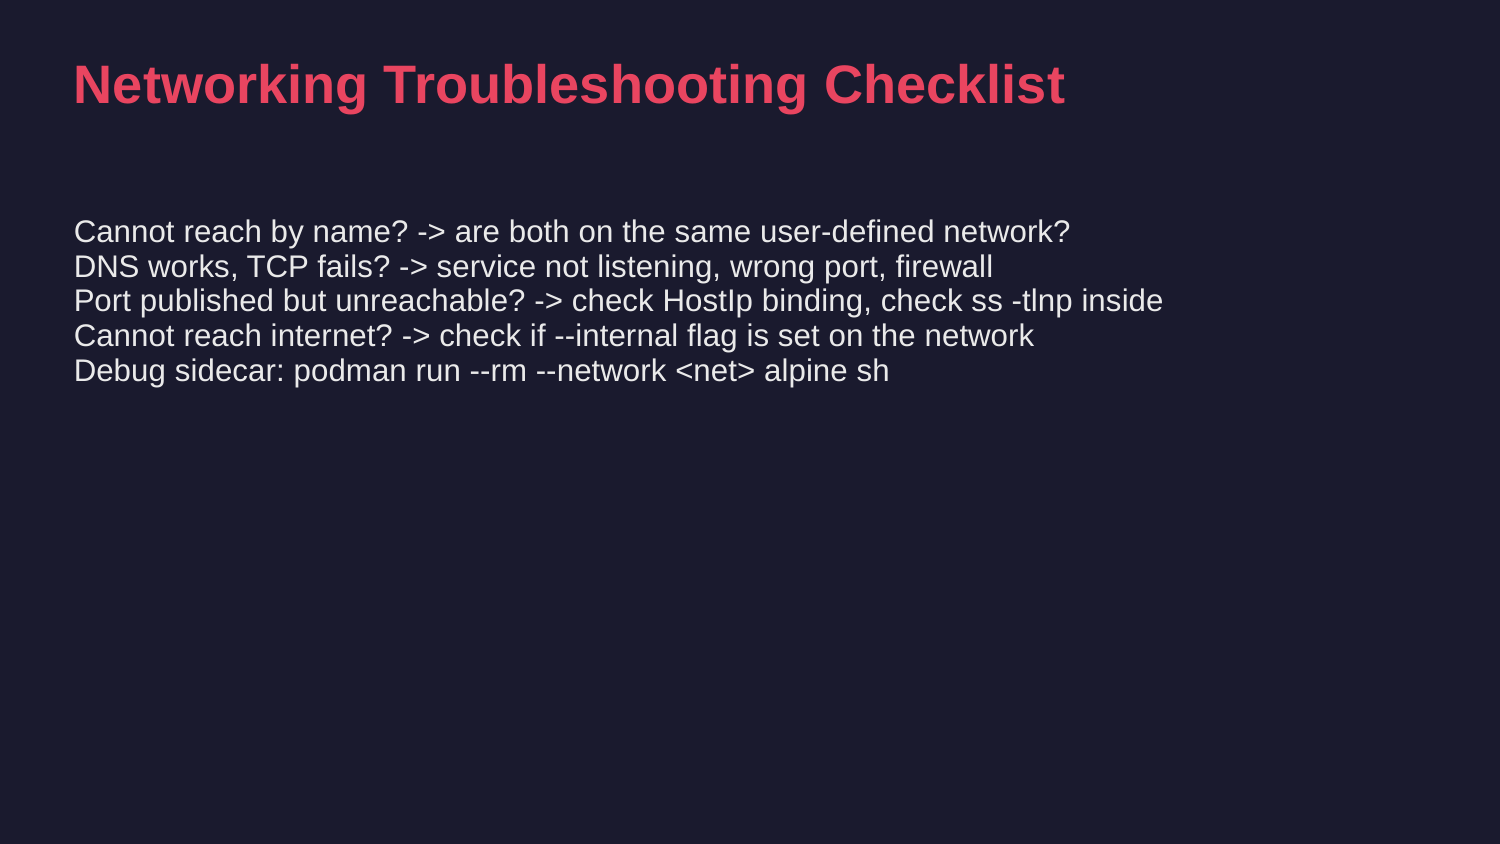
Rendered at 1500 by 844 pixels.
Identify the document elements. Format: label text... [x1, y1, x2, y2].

text_box Cannot reach by name? -> are both on the same user-defined network? DNS works, TCP fails? -> service not listening, wrong port, firewall Port published but unreachable? -> check HostIp binding, check ss -tlnp inside Cannot reach internet? -> check if --internal flag is set on the network Debug sidecar: podman run --rm --network <net> alpine sh [59, 206, 1441, 798]
title Networking Troubleshooting Checklist [59, 47, 1441, 166]
